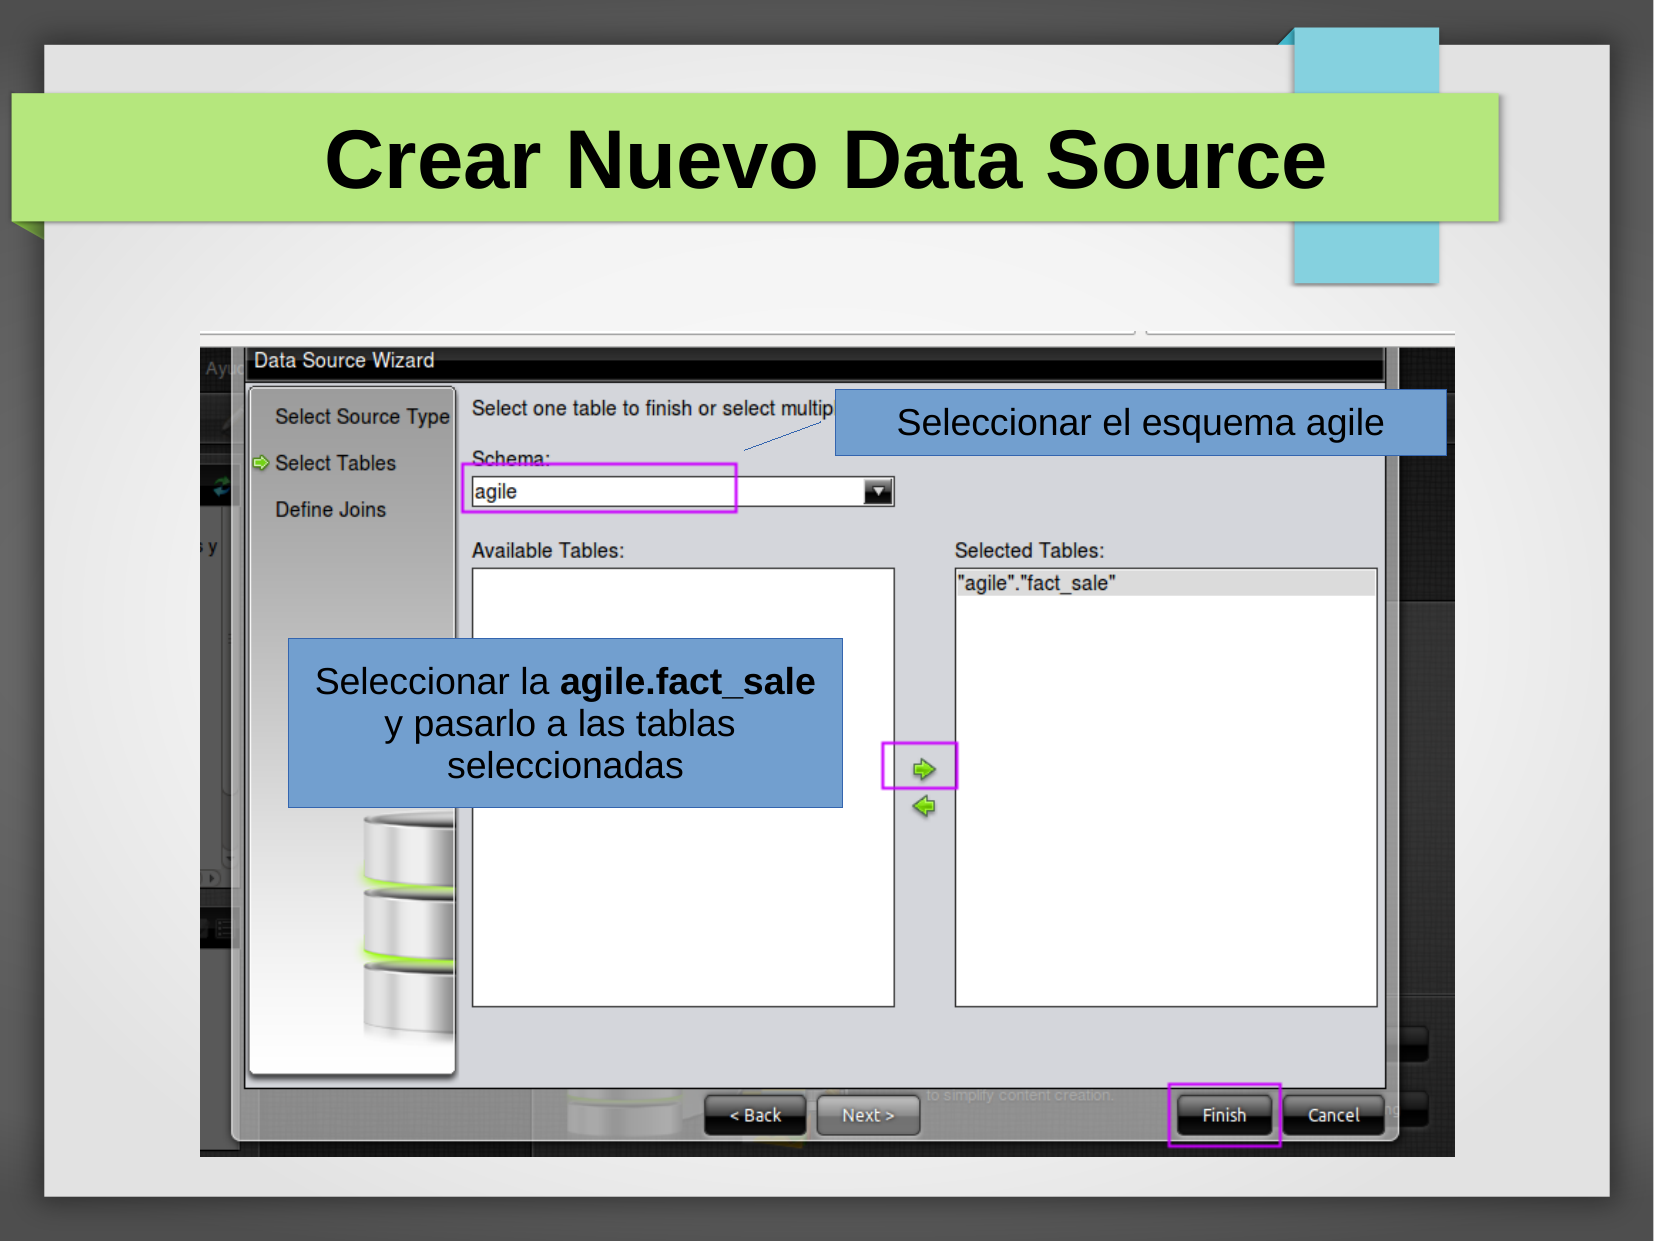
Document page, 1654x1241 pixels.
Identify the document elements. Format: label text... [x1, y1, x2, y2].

picture [0, 0, 1654, 1241]
text_box Seleccionar la agile.fact_sale y pasarlo a las tablas seleccionadas [288, 638, 843, 808]
text_box Seleccionar el esquema agile [836, 389, 1446, 455]
title Crear Nuevo Data Source [70, 106, 1583, 213]
